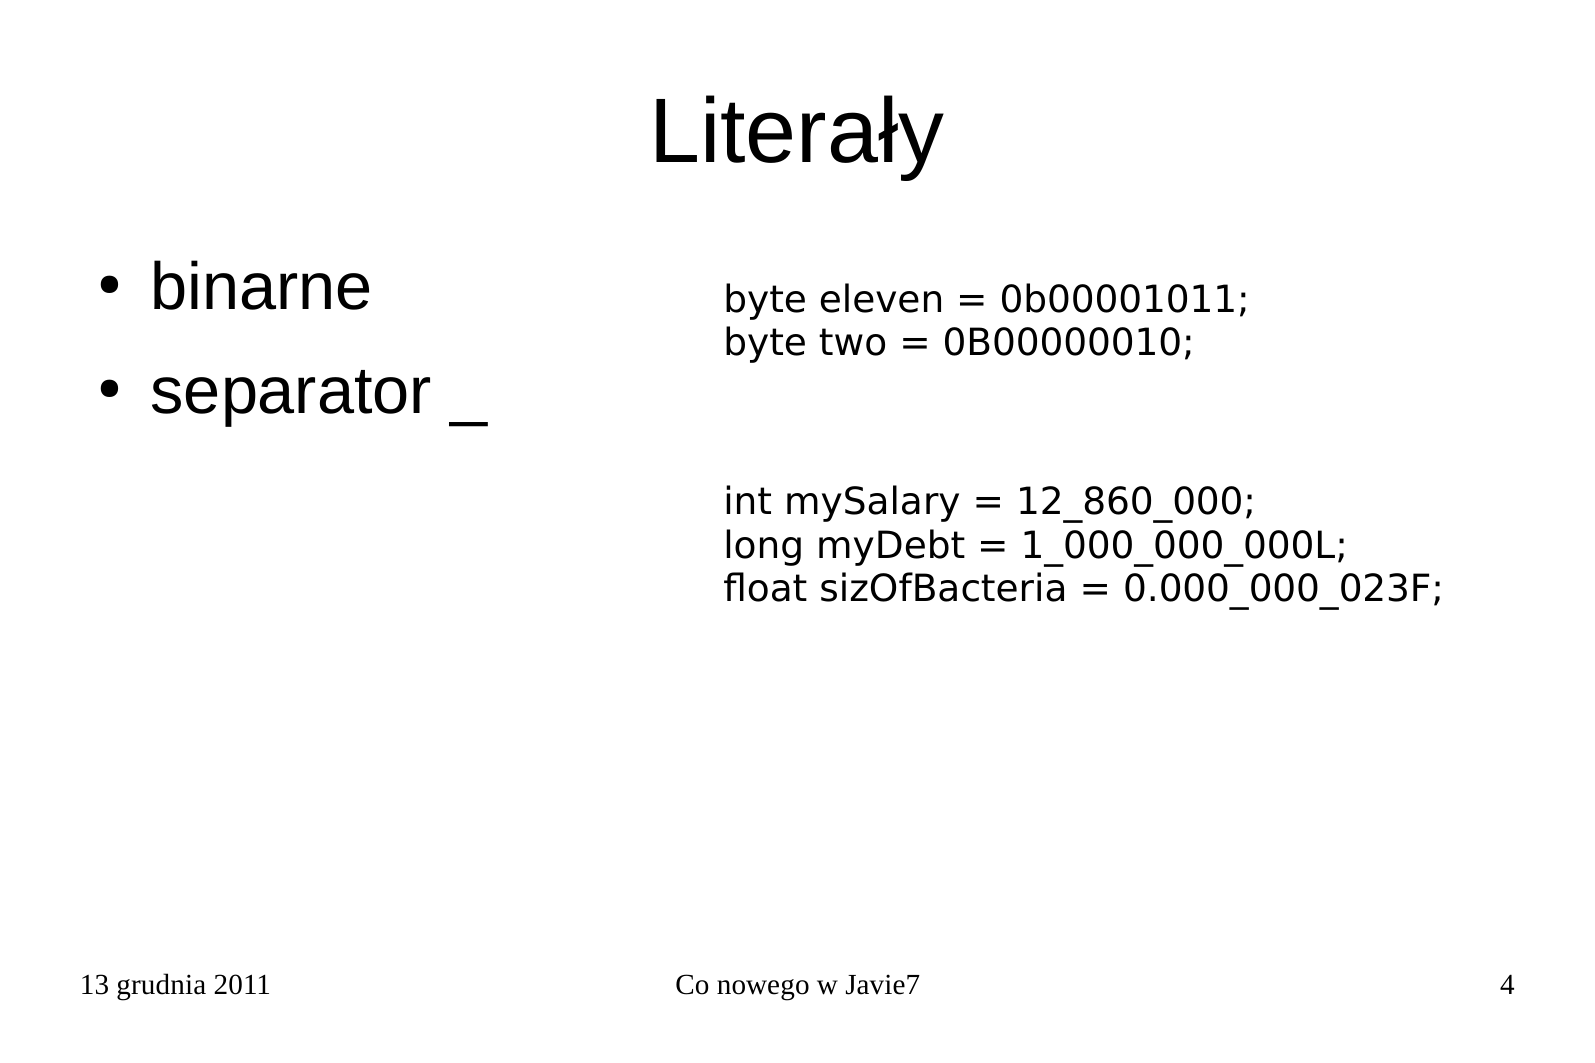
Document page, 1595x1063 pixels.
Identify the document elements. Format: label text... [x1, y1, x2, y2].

text_box int mySalary = 12_860_000; long myDebt = 1_000_000_000L; float sizOfBacteria = 0.000_000_023F; [637, 472, 1560, 864]
title Literały [79, 42, 1515, 220]
list binarne separator _ [79, 248, 508, 490]
text_box byte eleven = 0b00001011; byte two = 0B00000010; [637, 270, 1560, 438]
